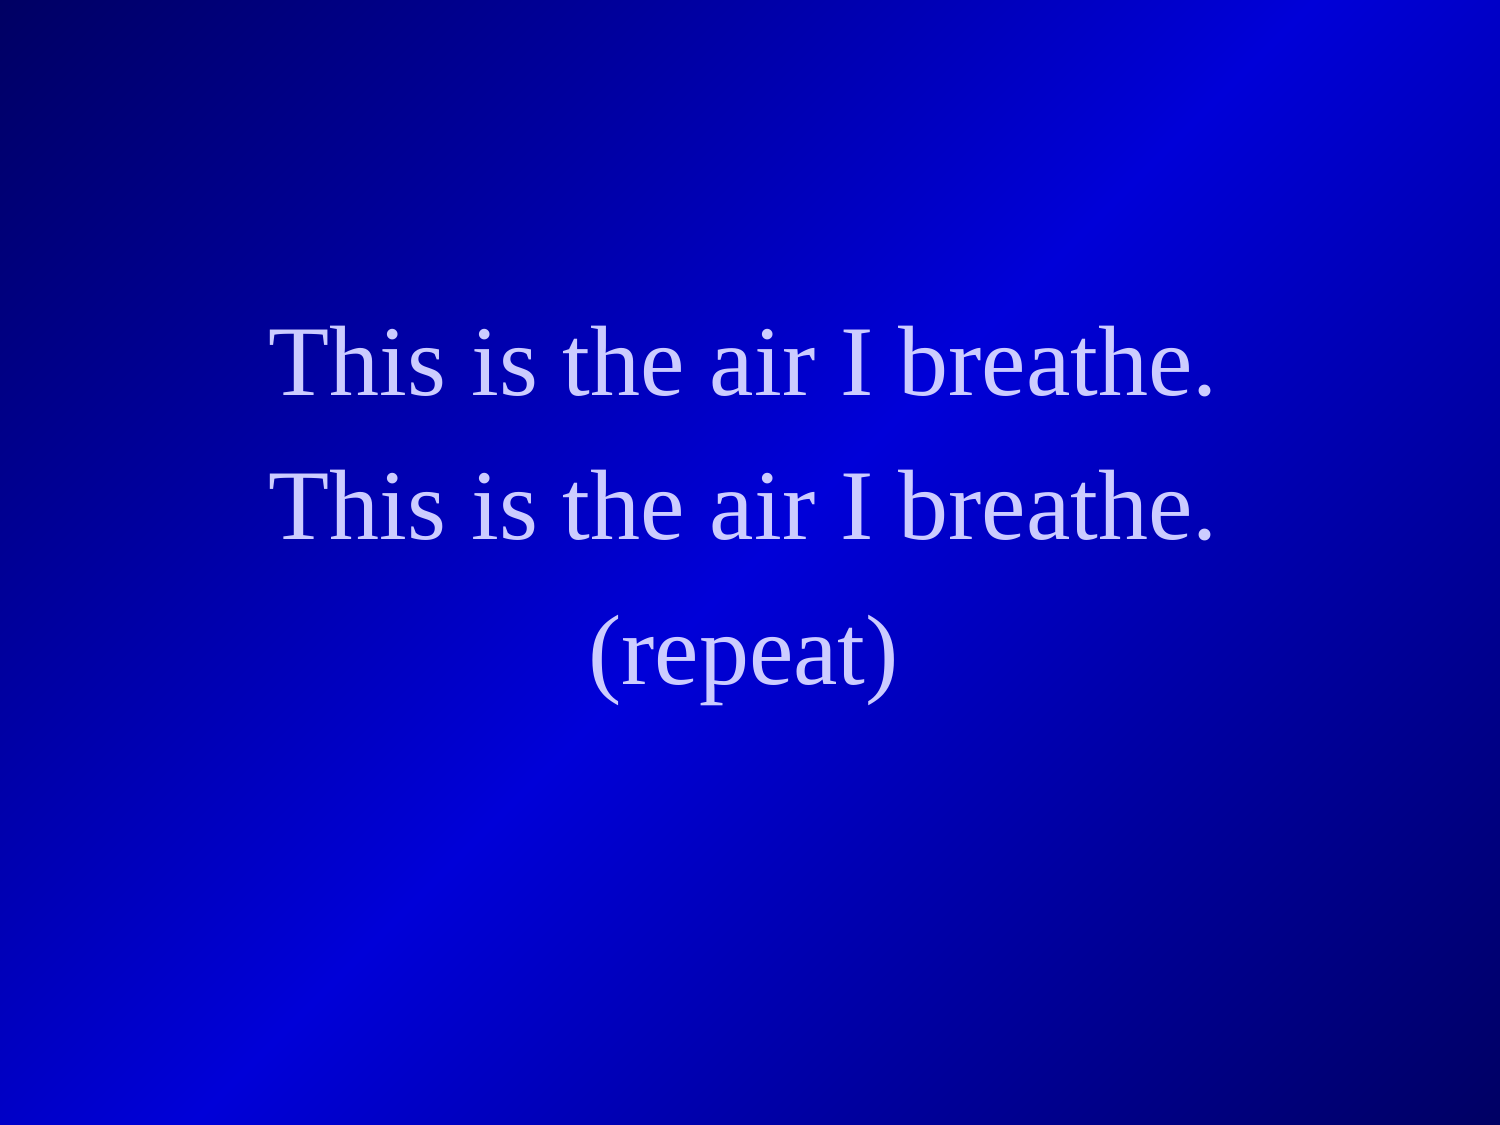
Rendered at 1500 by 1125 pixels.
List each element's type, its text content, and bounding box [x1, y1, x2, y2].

subtitle This is the air I breathe. This is the air I breathe. (repeat) [112, 287, 1375, 913]
